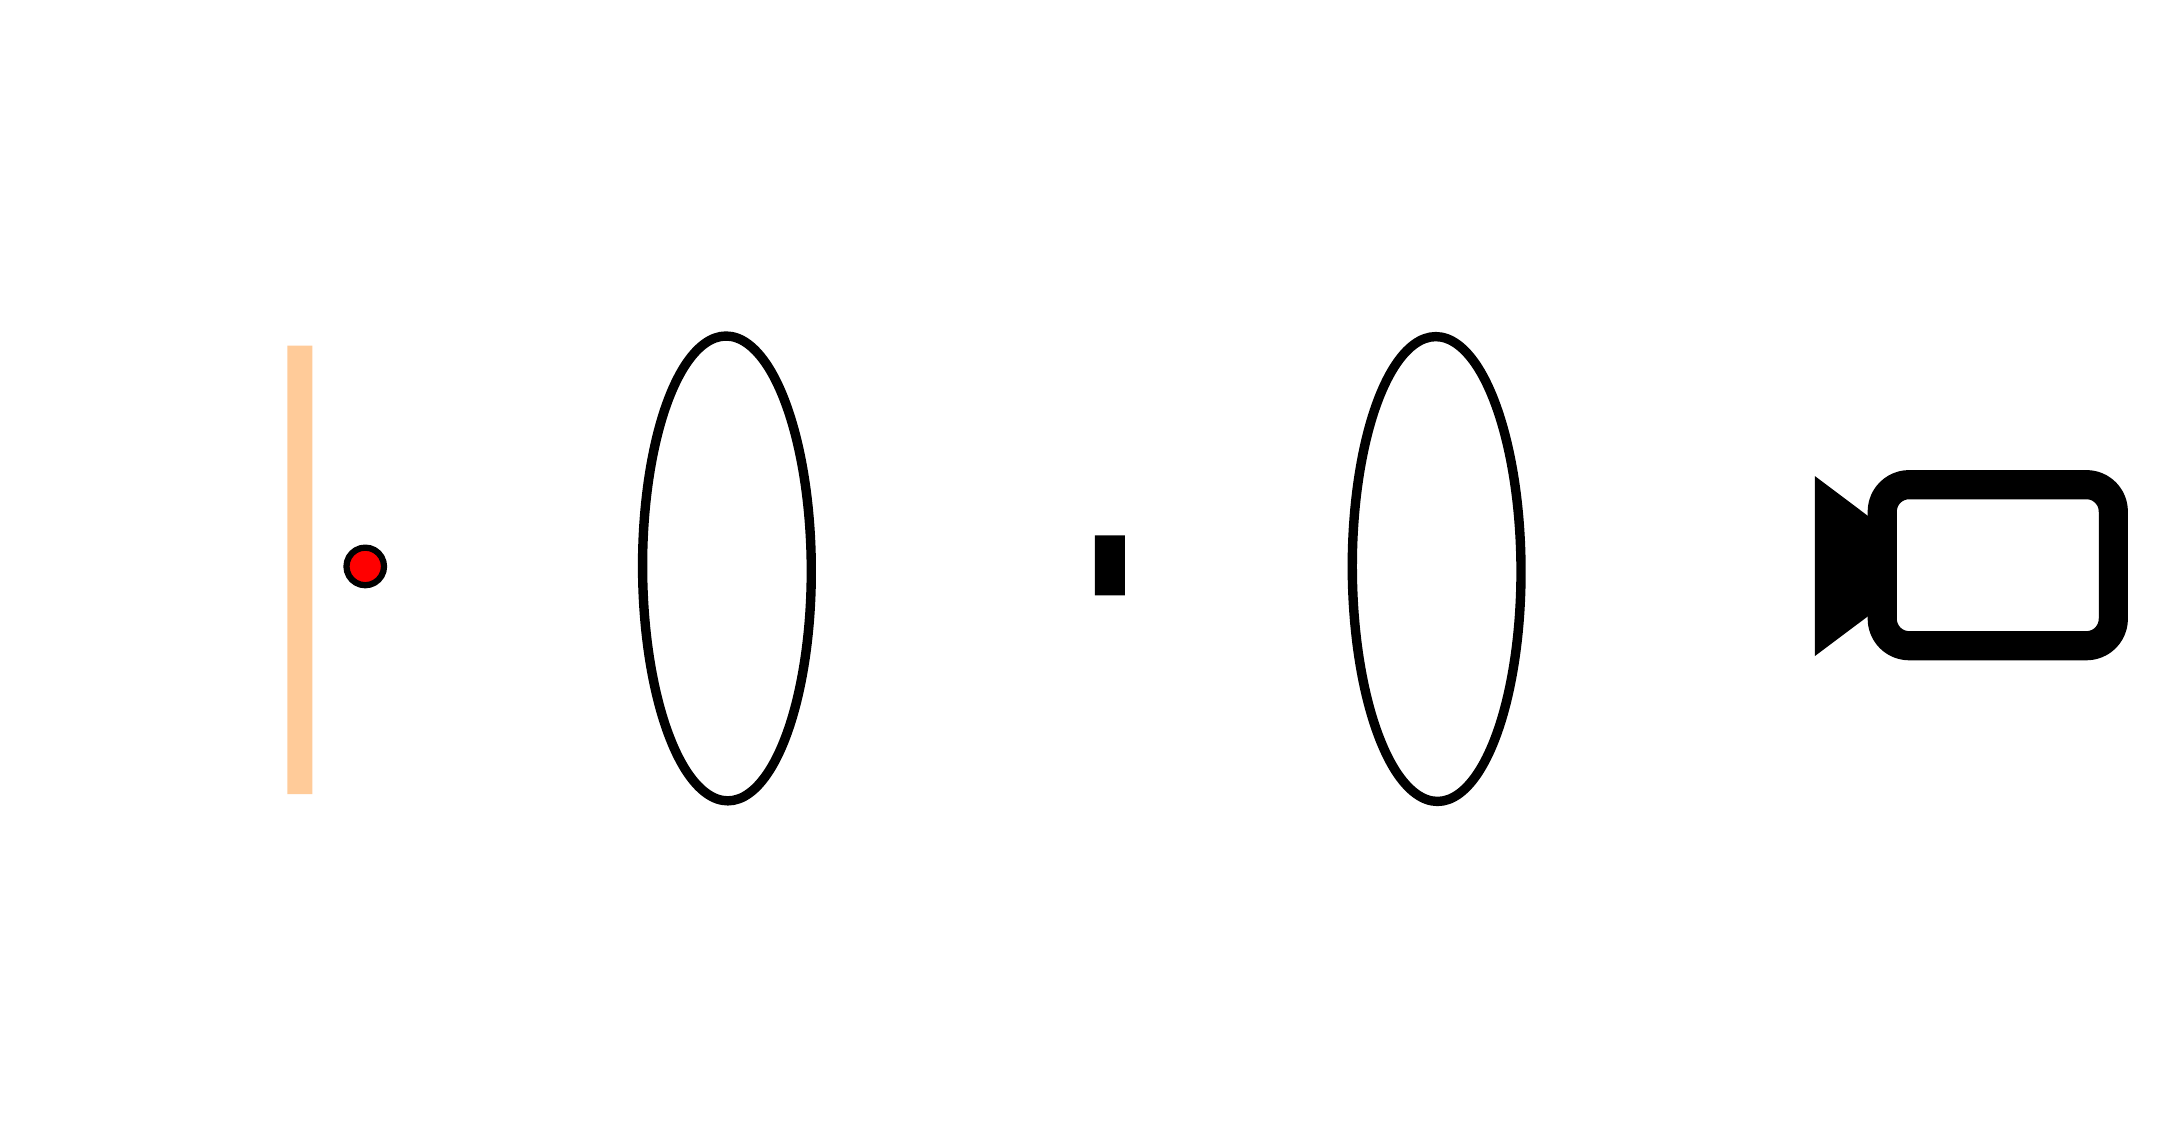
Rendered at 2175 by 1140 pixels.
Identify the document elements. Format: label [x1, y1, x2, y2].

text_box [642, 336, 812, 801]
text_box [1094, 535, 1125, 596]
text_box [1882, 484, 2114, 646]
text_box [1814, 476, 1875, 657]
text_box [1352, 336, 1522, 802]
text_box [346, 547, 385, 586]
